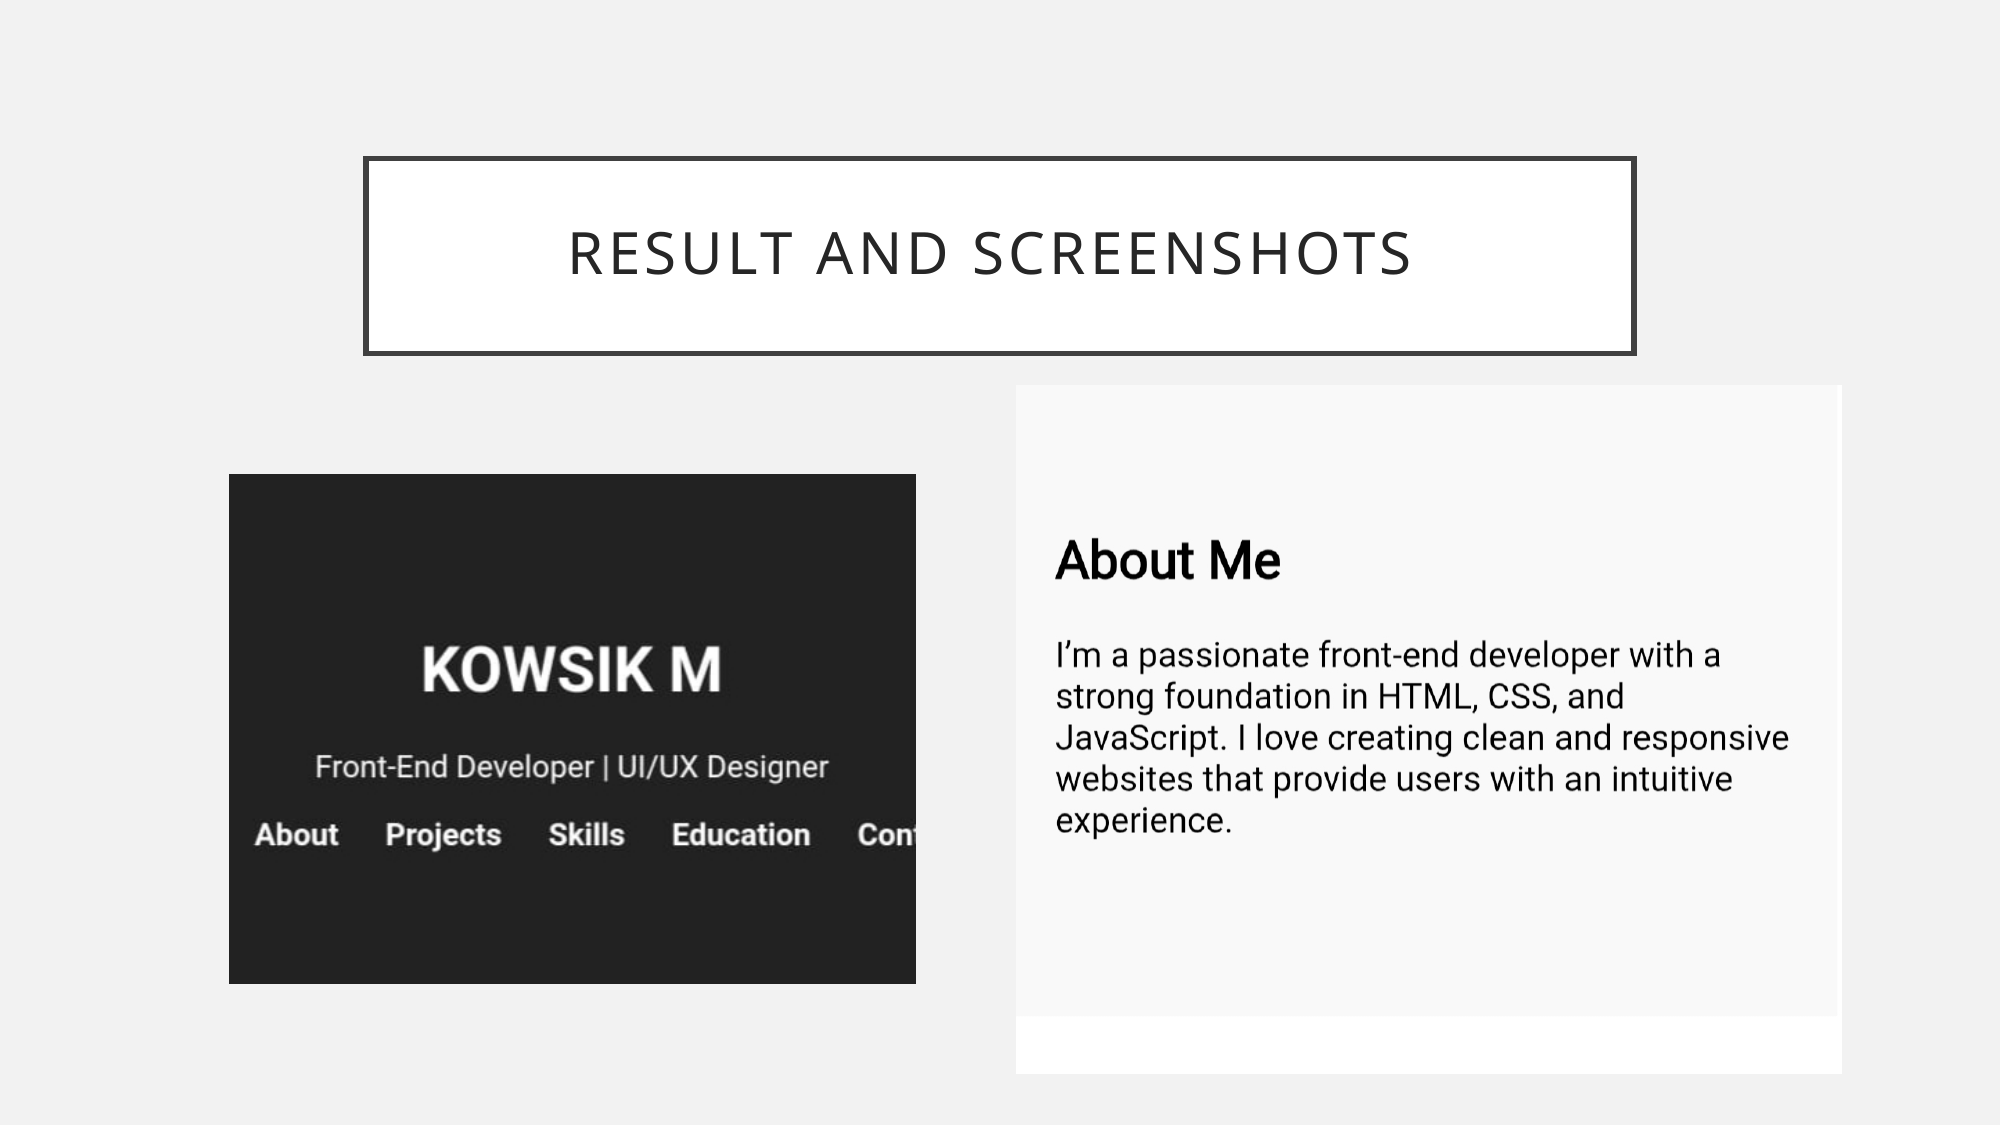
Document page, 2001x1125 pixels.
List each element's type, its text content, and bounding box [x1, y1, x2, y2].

title RESULT AND SCREENSHOTS [366, 158, 1634, 354]
picture [229, 474, 916, 984]
picture [1016, 385, 1842, 1074]
